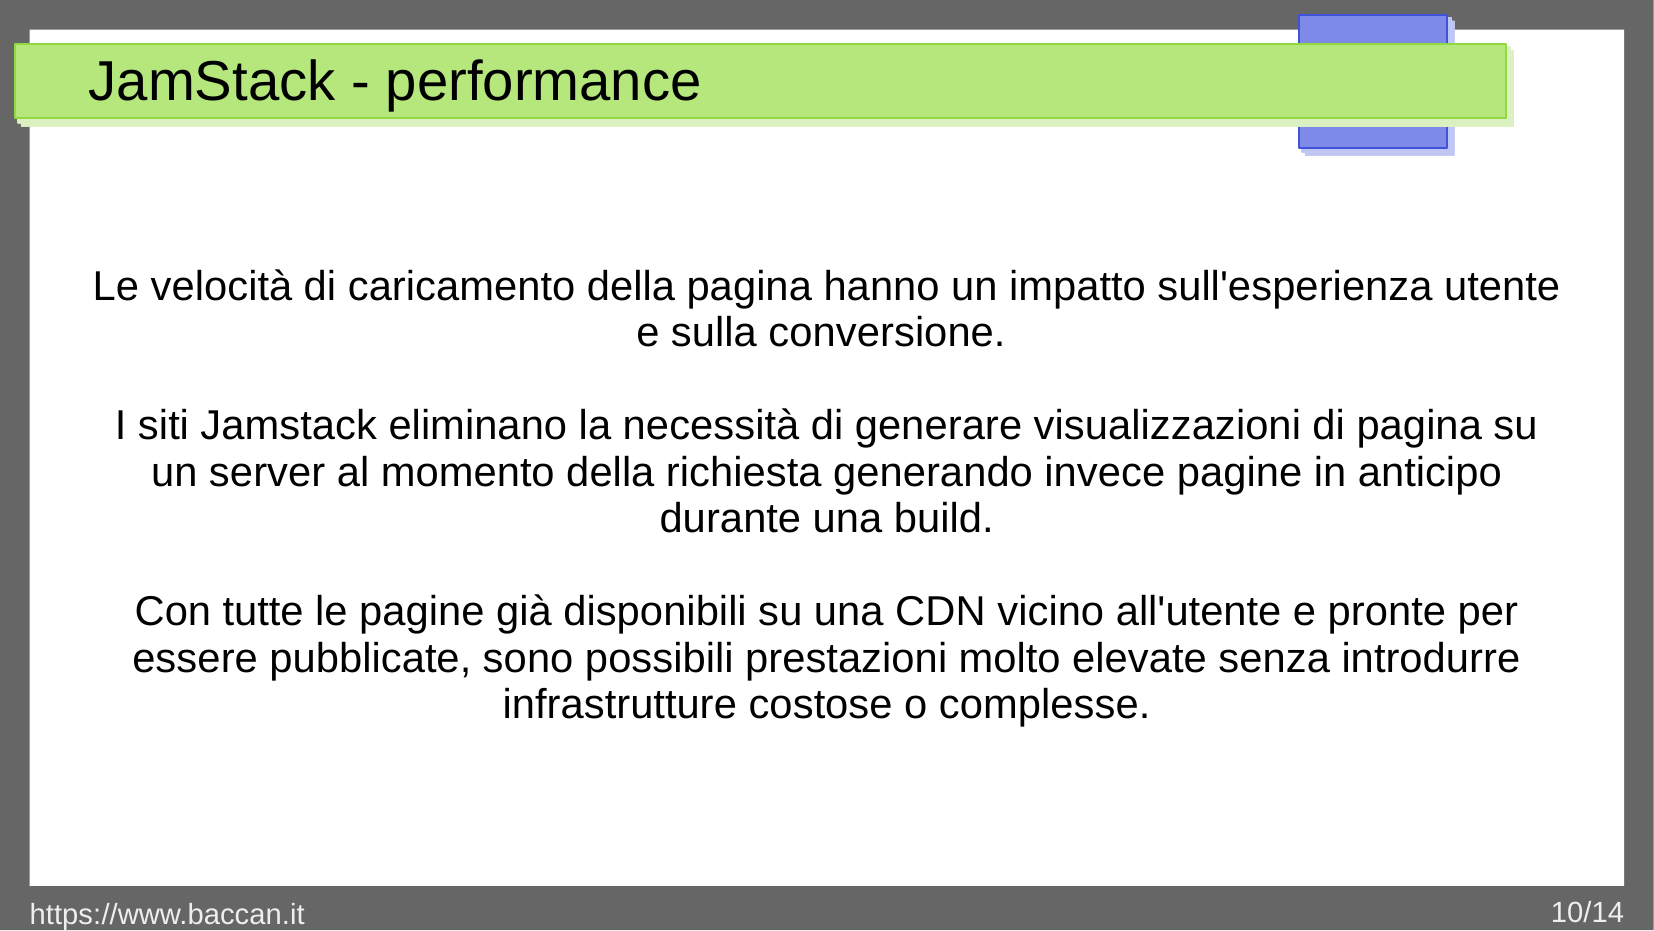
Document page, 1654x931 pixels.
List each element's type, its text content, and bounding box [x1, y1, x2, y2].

text_box Le velocità di caricamento della pagina hanno un impatto sull'esperienza utente e sulla conversione. I siti Jamstack eliminano la necessità di generare visualizzazioni di pagina su un server al momento della richiesta generando invece pagine in anticipo durante una build. Con tutte le pagine già disponibili su una CDN vicino all'utente e pronte per essere pubblicate, sono possibili prestazioni molto elevate senza introdurre infrastrutture costose o complesse. [88, 169, 1565, 821]
title JamStack - performance [88, 44, 1506, 119]
